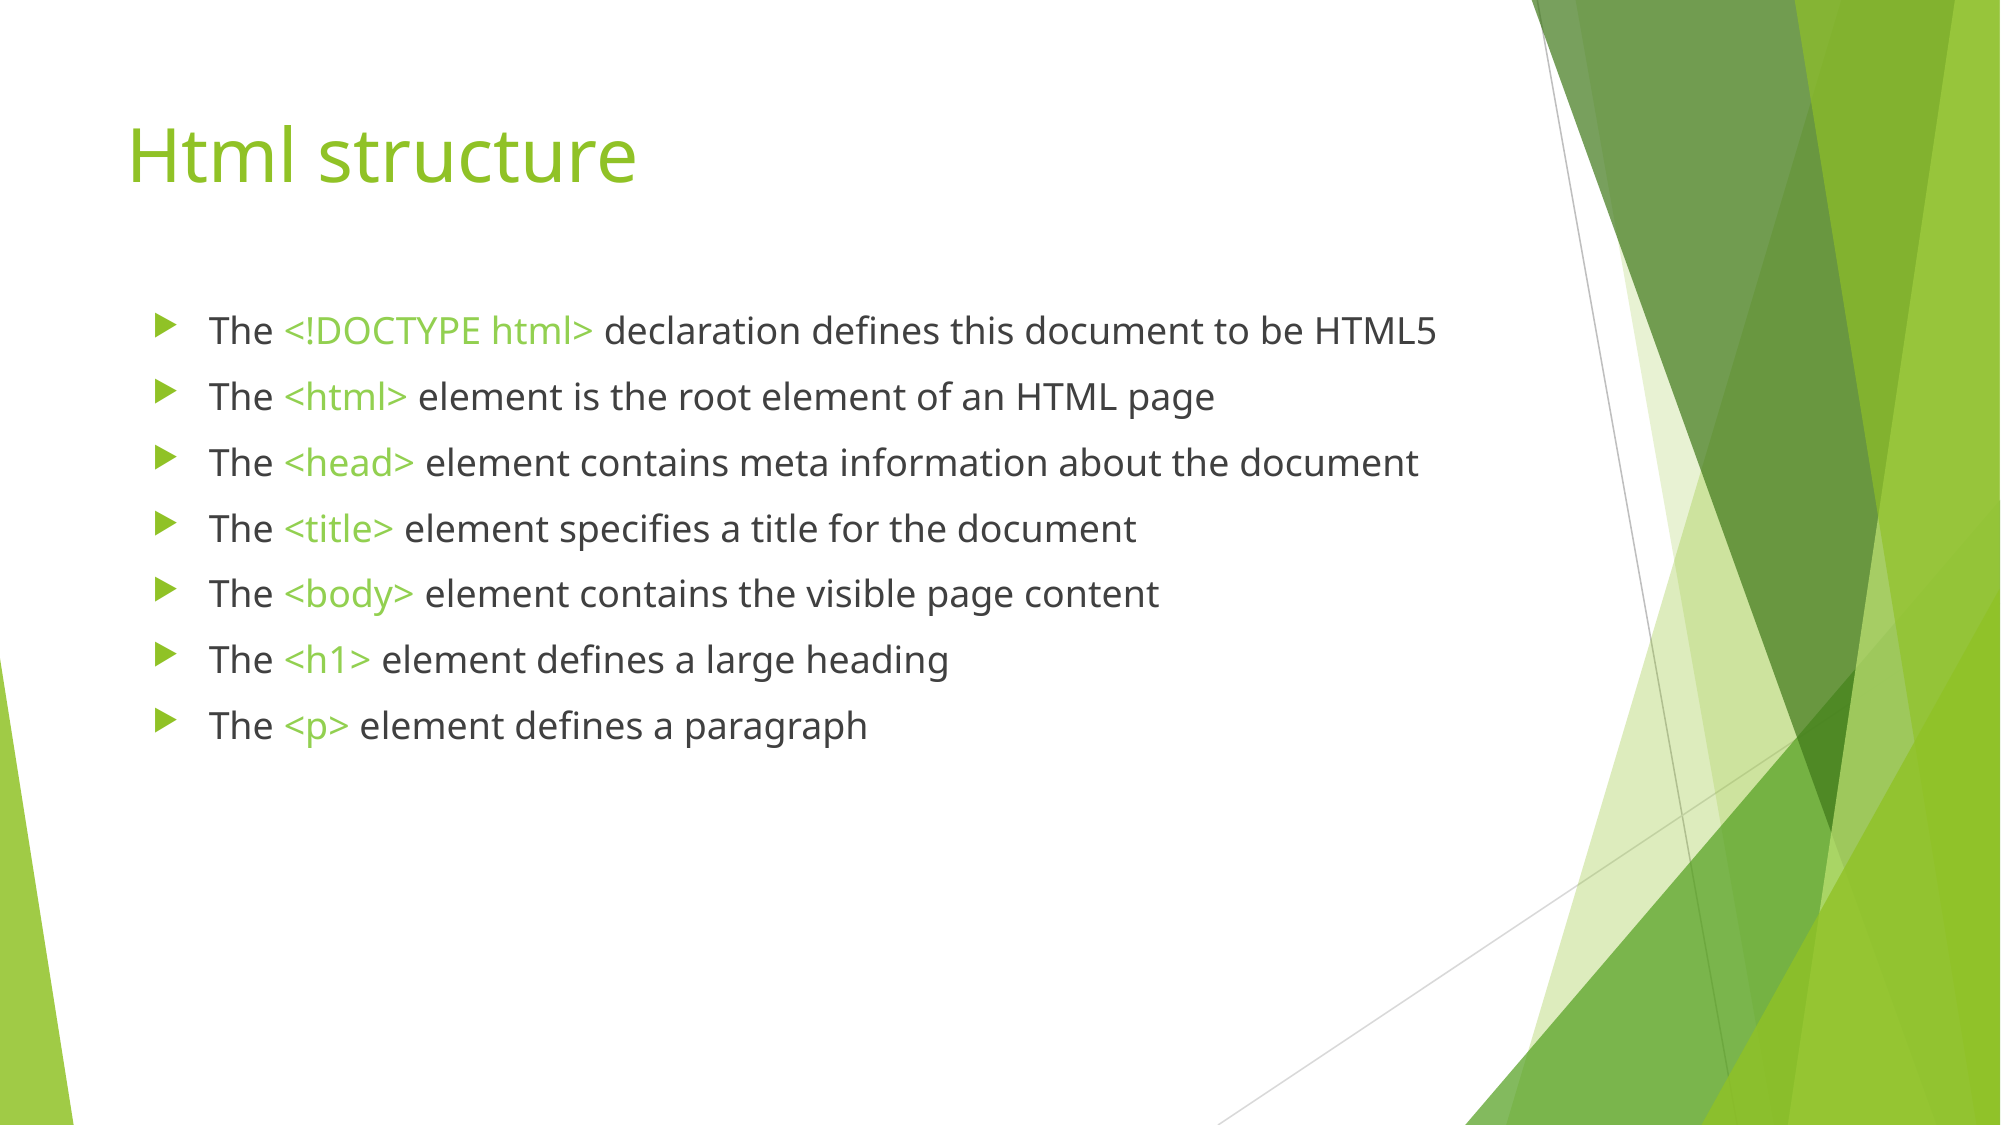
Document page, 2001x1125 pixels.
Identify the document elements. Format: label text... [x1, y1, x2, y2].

title Html structure [111, 99, 1522, 317]
list The <!DOCTYPE html> declaration defines this document to be HTML5 The <html> element is the root element of an HTML page The <head> element contains meta information about the document The <title> element specifies a title for the document The <body> element contains the visible page content The <h1> element defines a large heading The <p> element defines a paragraph [137, 299, 1888, 1014]
